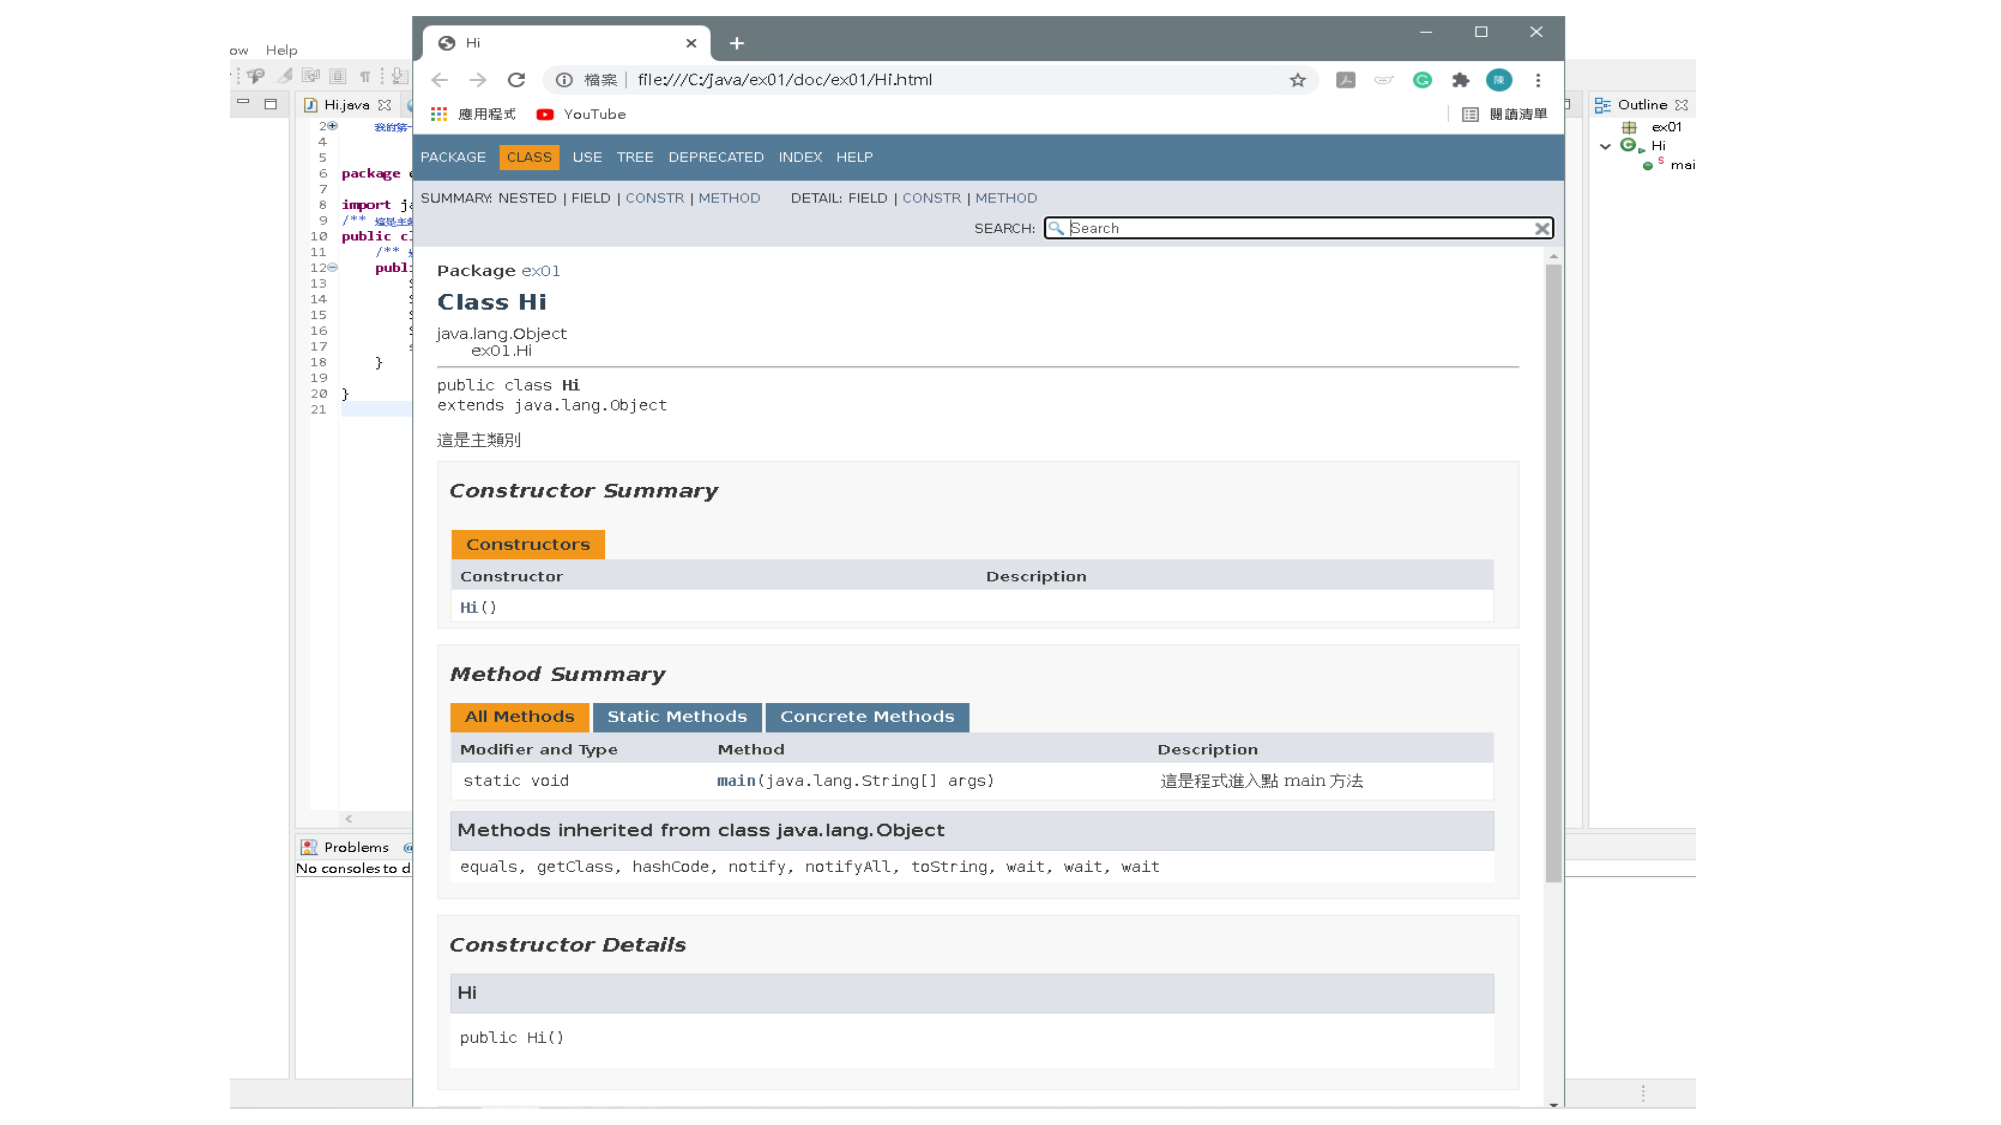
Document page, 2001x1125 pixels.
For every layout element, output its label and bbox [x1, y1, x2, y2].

picture [230, 16, 1696, 1109]
